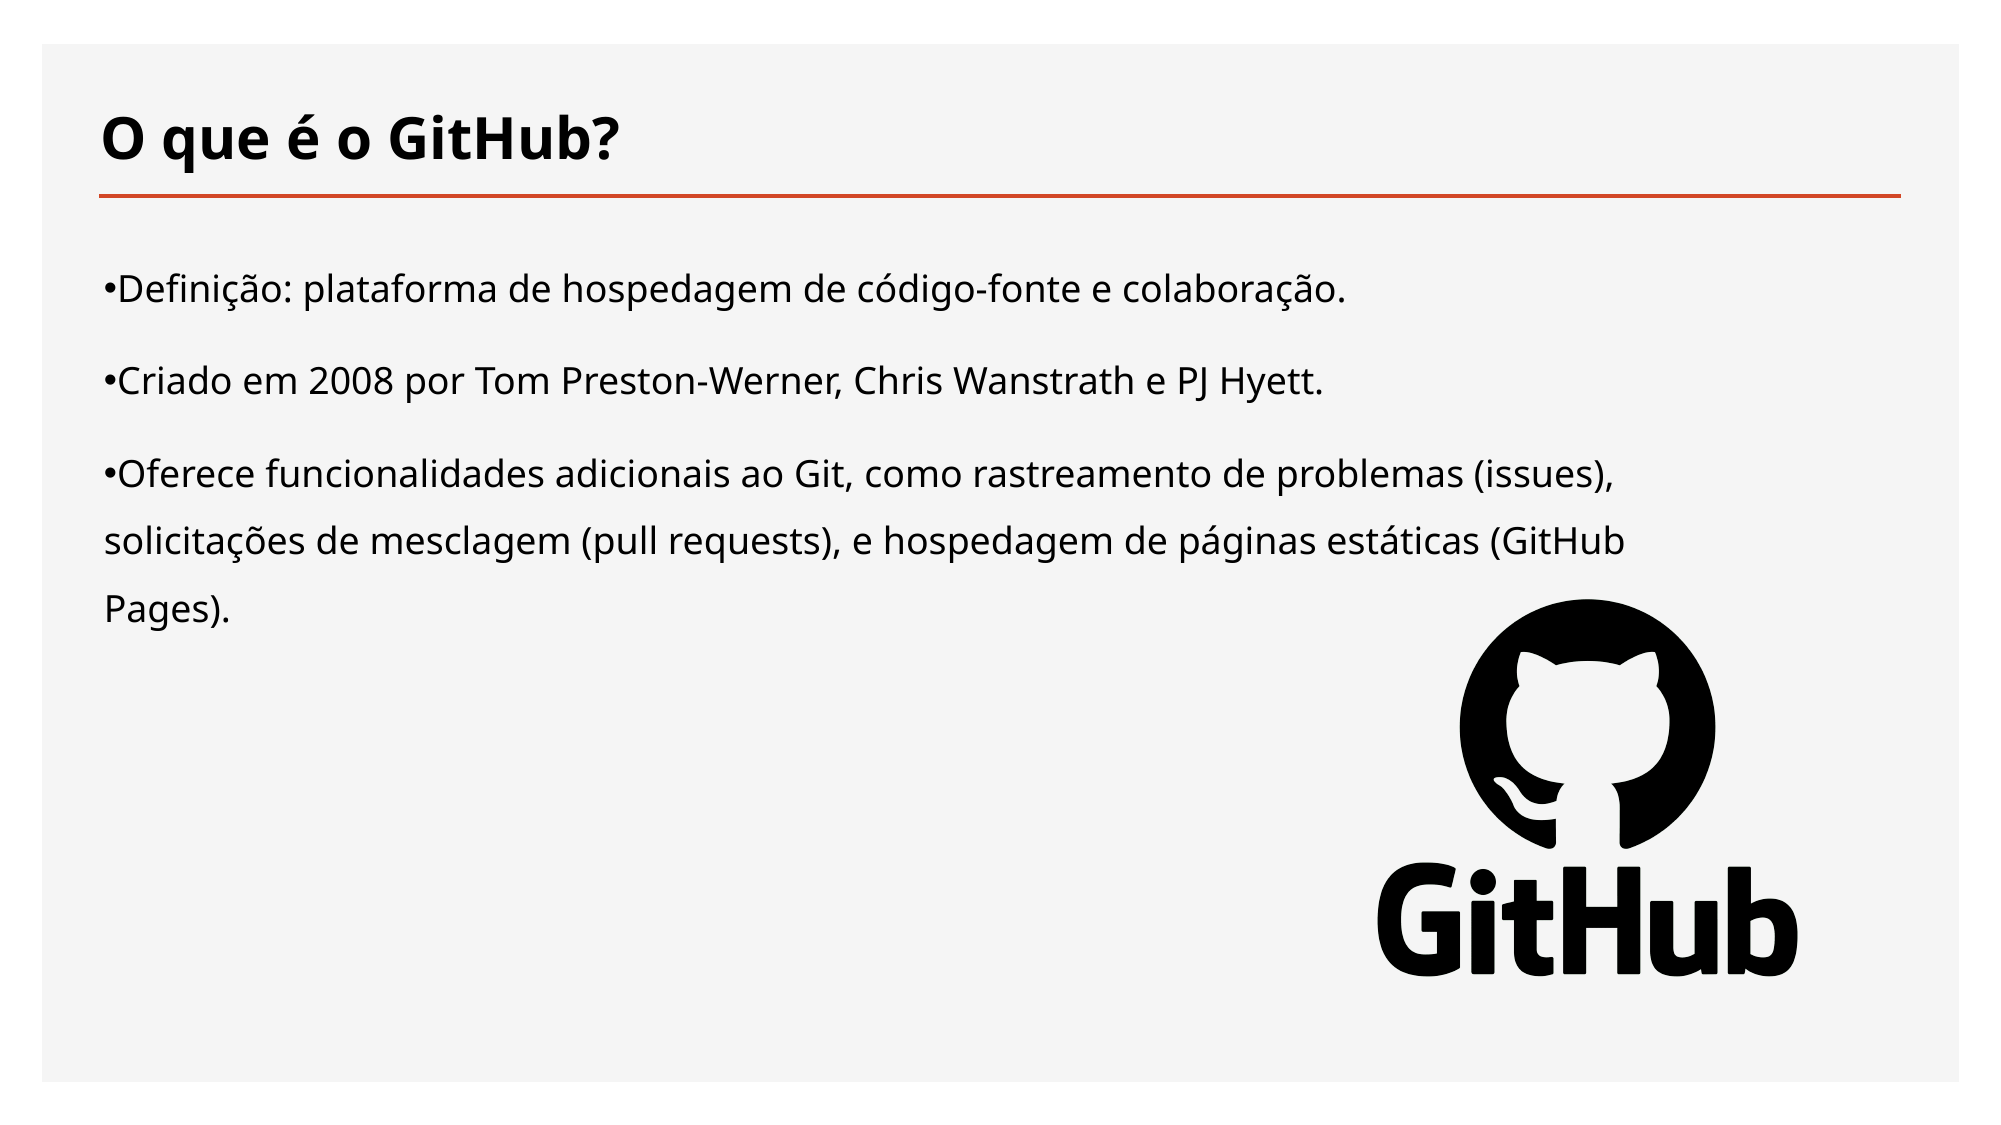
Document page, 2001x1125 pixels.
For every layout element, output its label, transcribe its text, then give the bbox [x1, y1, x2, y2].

list Definição: plataforma de hospedagem de código-fonte e colaboração. Criado em 2008 por Tom Preston-Werner, Chris Wanstrath e PJ Hyett. Oferece funcionalidades adicionais ao Git, como rastreamento de problemas (issues), solicitações de mesclagem (pull requests), e hospedagem de páginas estáticas (GitHub Pages). [88, 234, 1747, 888]
picture [1242, 593, 1933, 982]
title O que é o GitHub? [85, 73, 1214, 179]
